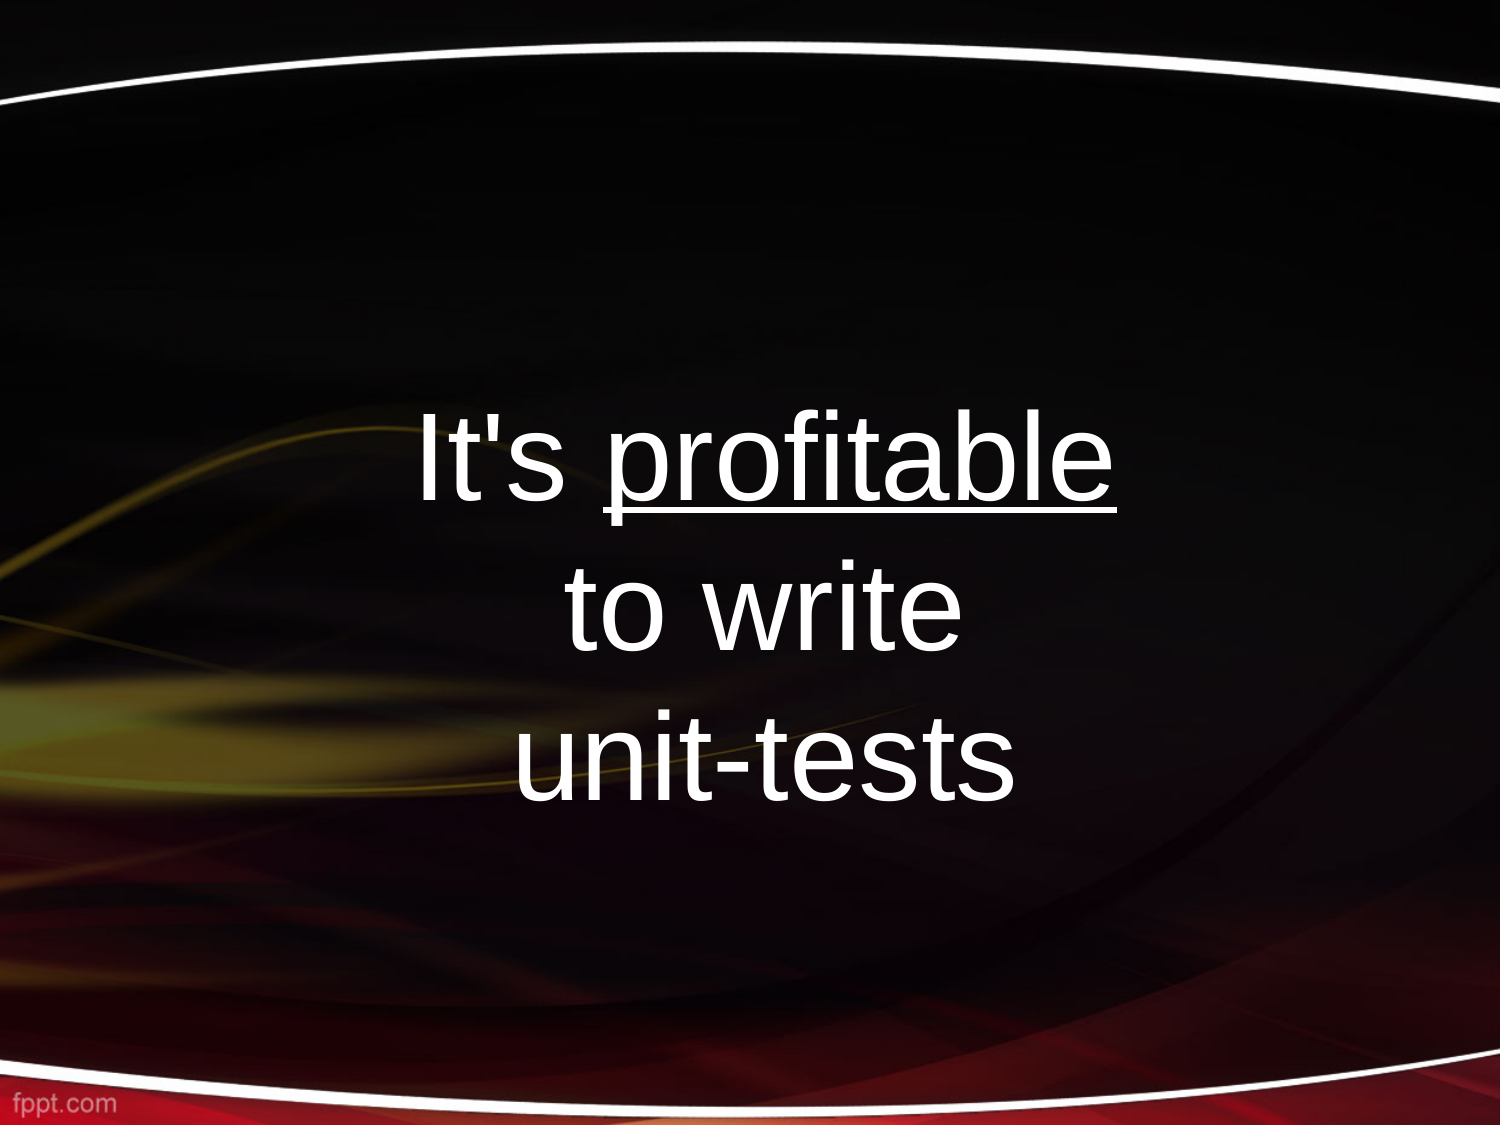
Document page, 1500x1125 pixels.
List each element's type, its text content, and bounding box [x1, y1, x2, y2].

list It's profitable to write unit-tests [341, 345, 1133, 856]
picture [0, 0, 1500, 1125]
